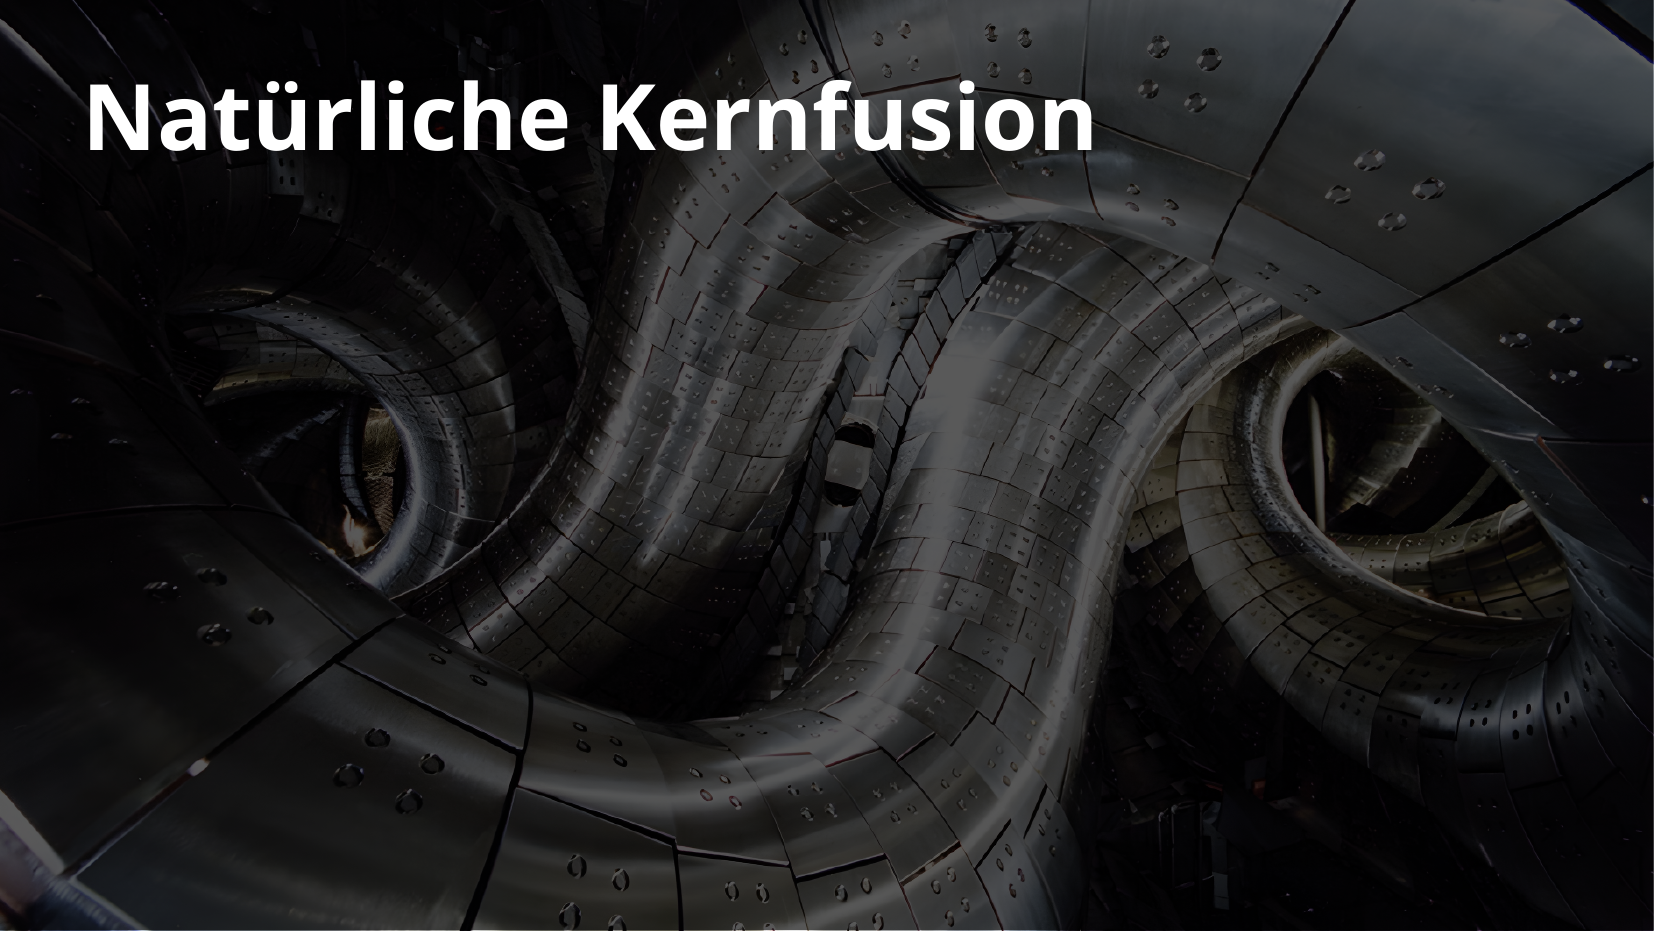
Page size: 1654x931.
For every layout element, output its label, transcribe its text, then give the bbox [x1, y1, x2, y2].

title Natürliche Kernfusion [82, 37, 1571, 193]
text_box [0, 0, 1654, 931]
